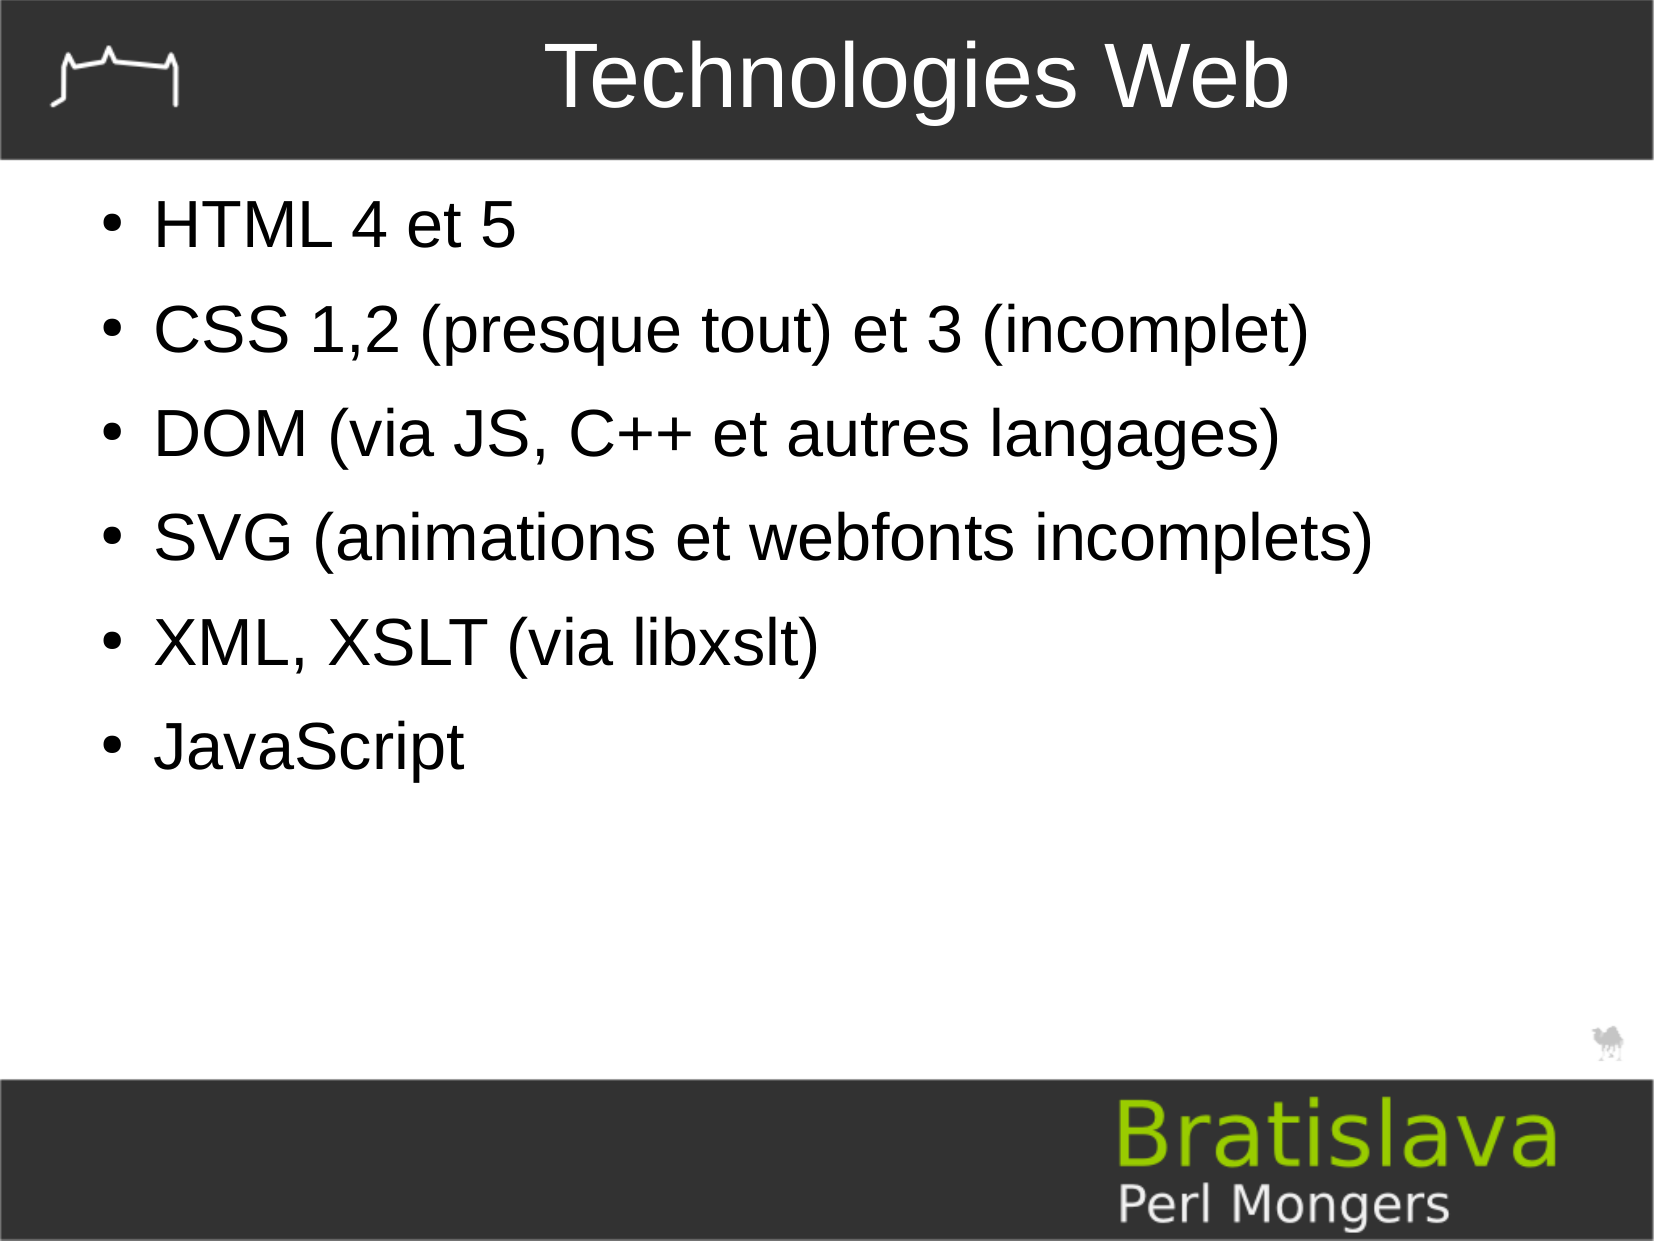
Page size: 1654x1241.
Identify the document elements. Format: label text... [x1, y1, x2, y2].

picture [0, 0, 1654, 1241]
list HTML 4 et 5 CSS 1,2 (presque tout) et 3 (incomplet) DOM (via JS, C++ et autres langages) SVG (animations et webfonts incomplets) XML, XSLT (via libxslt) JavaScript [82, 187, 1576, 1036]
title Technologies Web [193, 24, 1645, 128]
